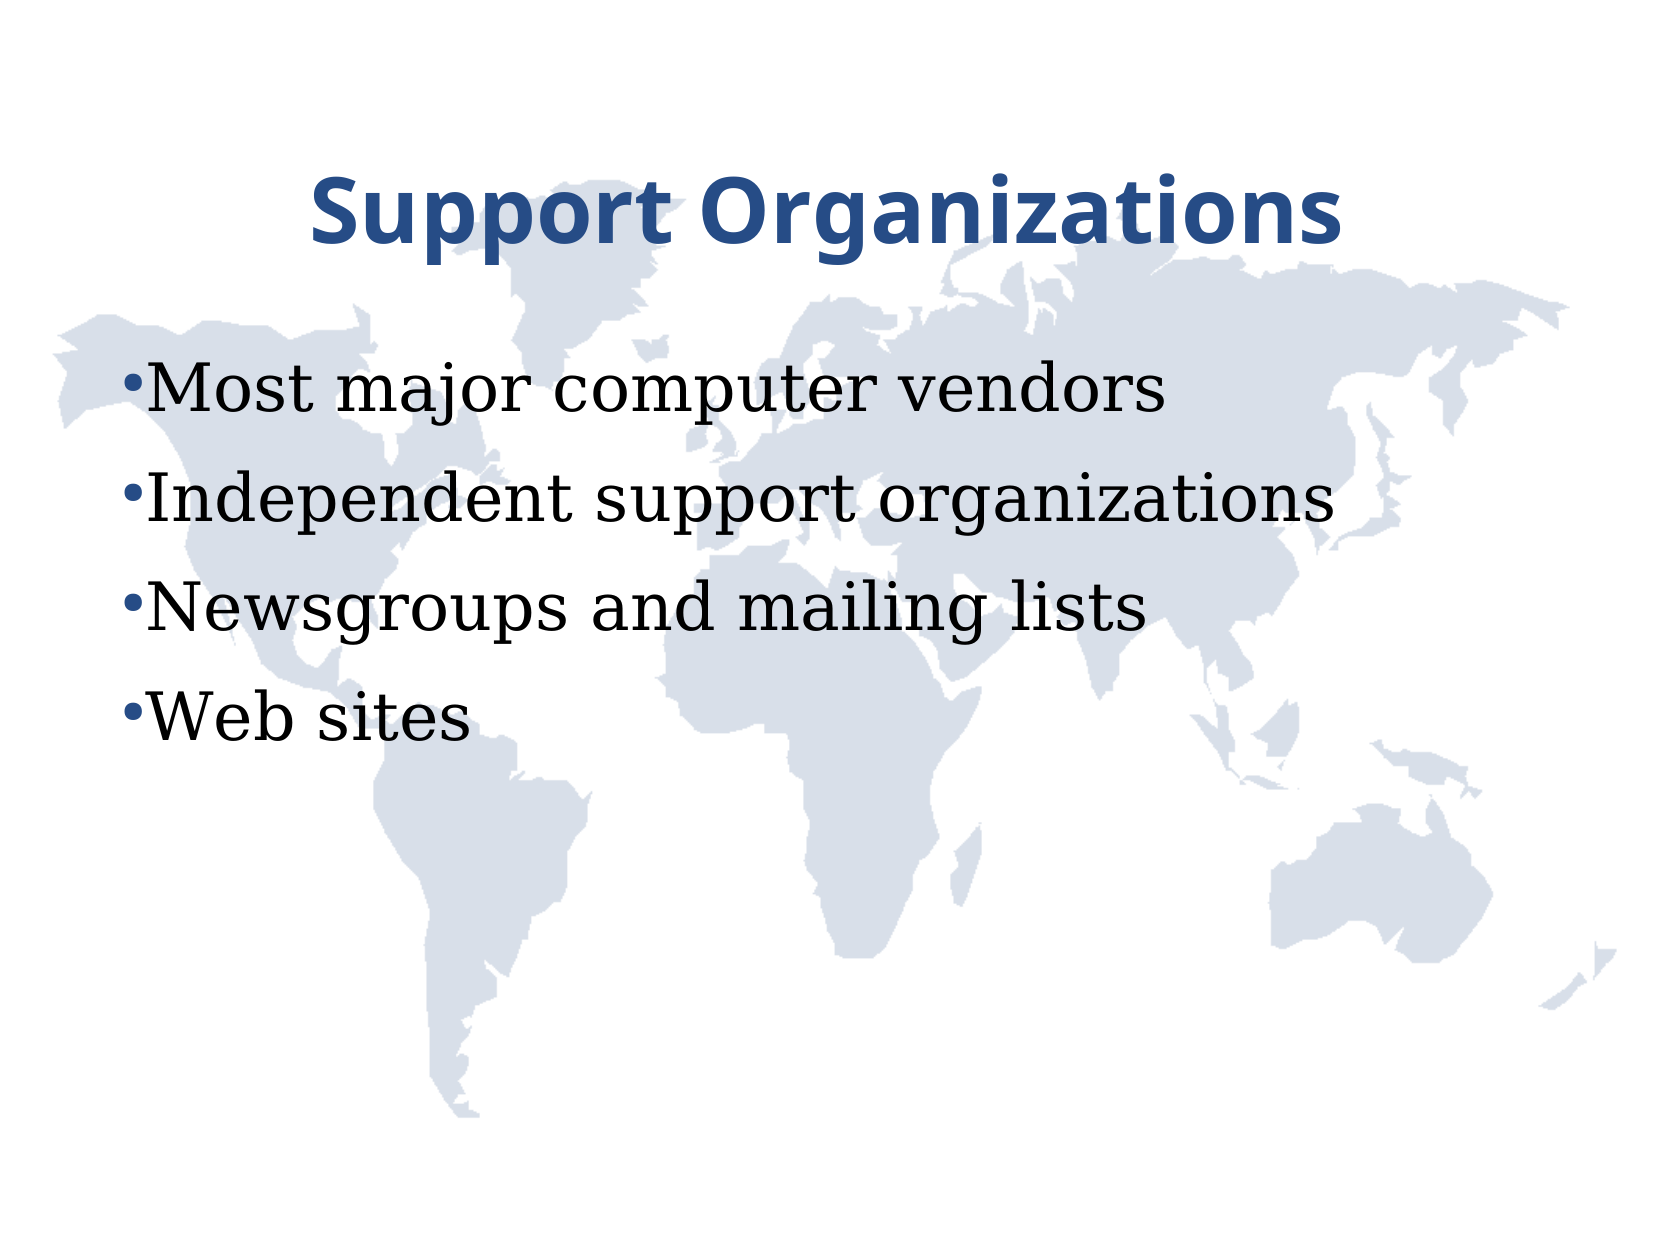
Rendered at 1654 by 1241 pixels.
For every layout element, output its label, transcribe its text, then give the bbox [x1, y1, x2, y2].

title Support Organizations [121, 102, 1534, 310]
list Most major computer vendors Independent support organizations Newsgroups and mailing lists Web sites [121, 344, 1534, 1127]
